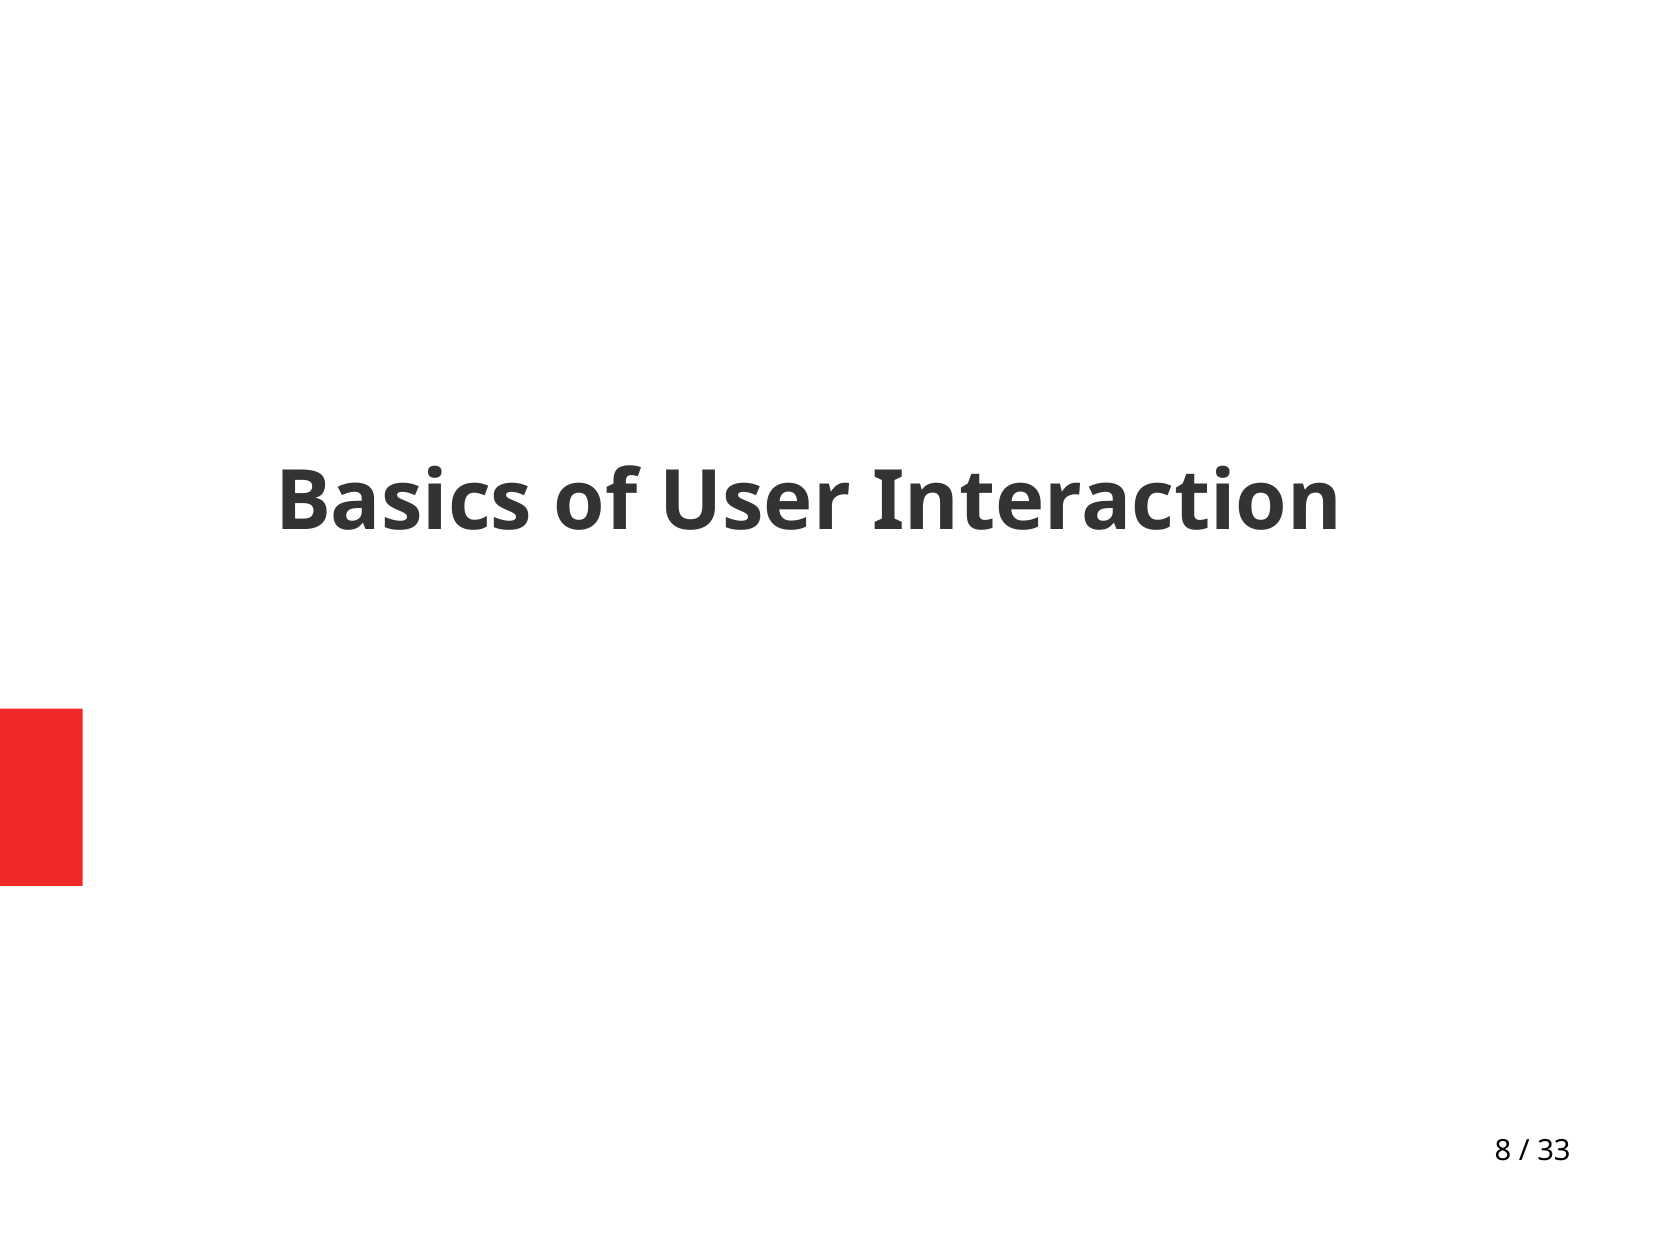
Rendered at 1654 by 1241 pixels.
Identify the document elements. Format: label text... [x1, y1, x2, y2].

title Basics of User Interaction [106, 285, 1512, 709]
